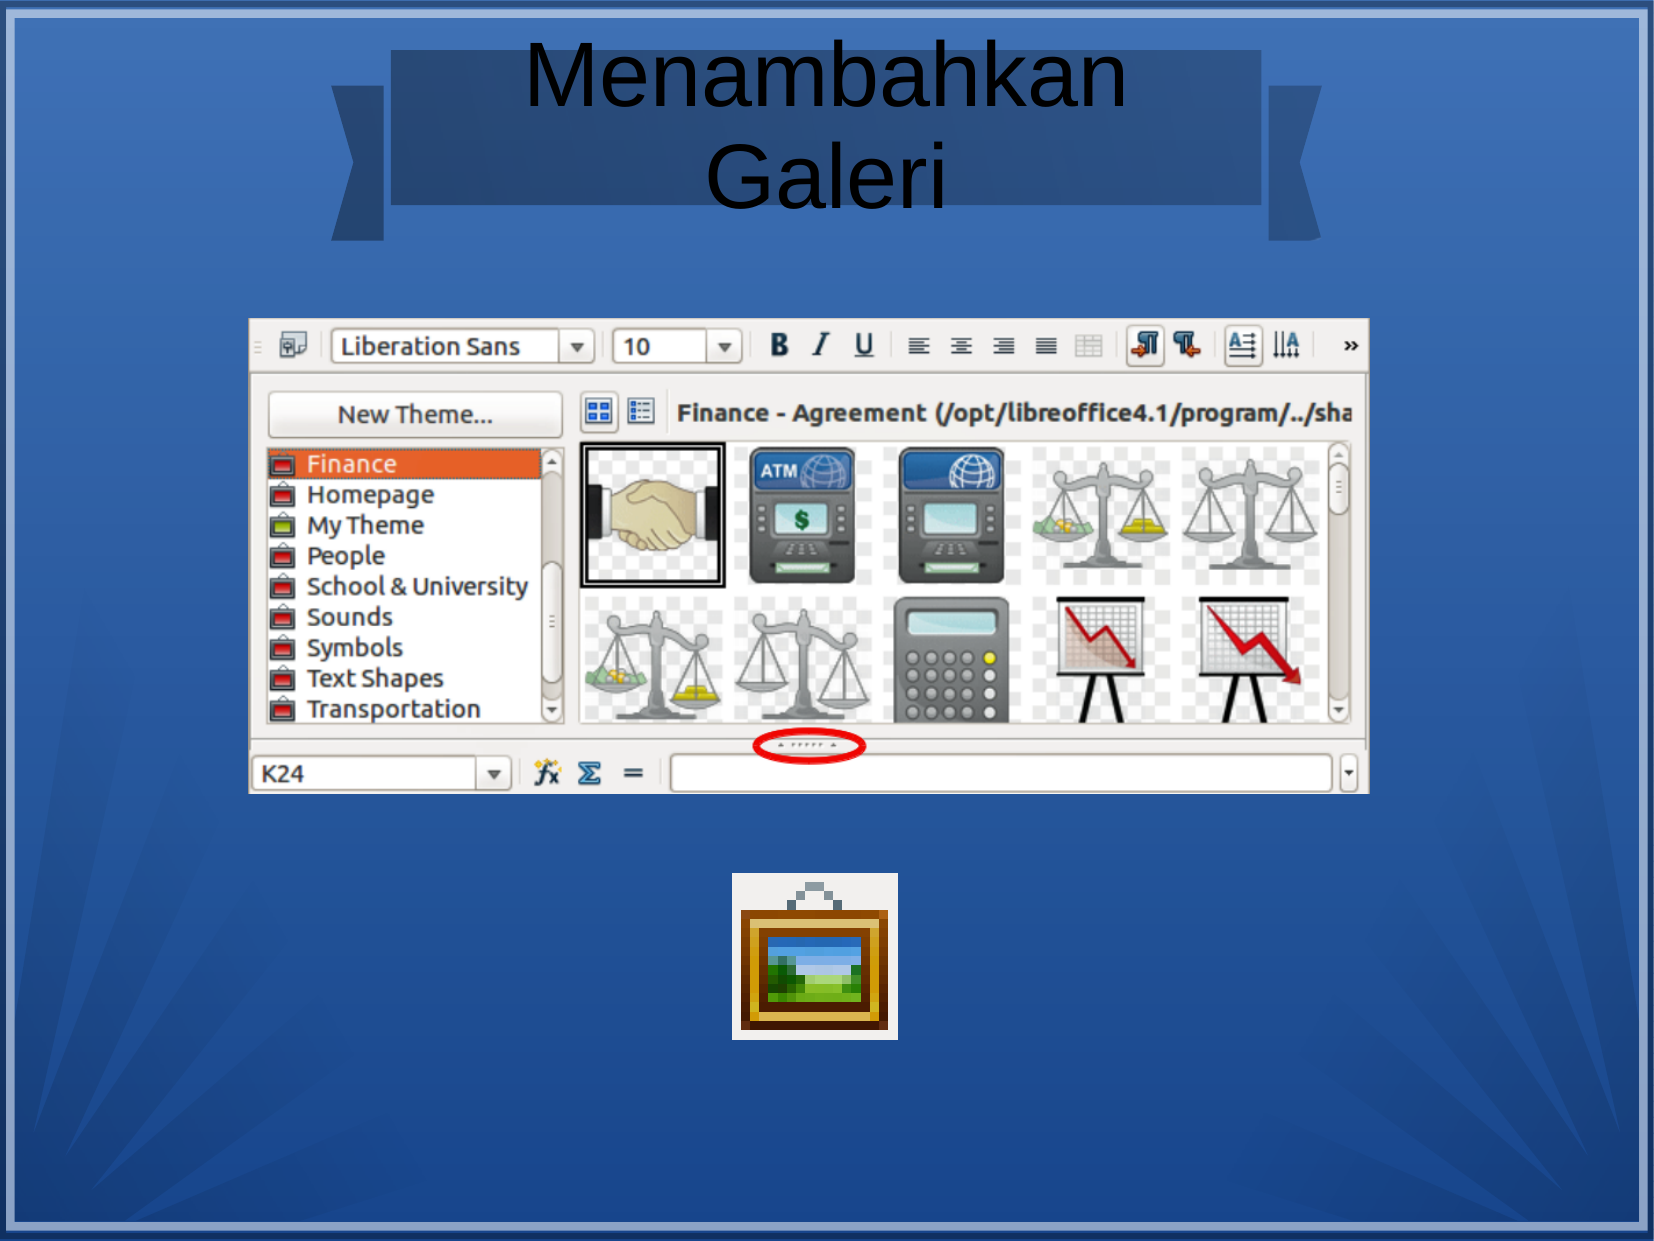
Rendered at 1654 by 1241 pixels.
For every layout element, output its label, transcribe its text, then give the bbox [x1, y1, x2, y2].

title Menambahkan Galeri [389, 23, 1264, 229]
picture [248, 318, 1370, 794]
picture [732, 873, 898, 1040]
